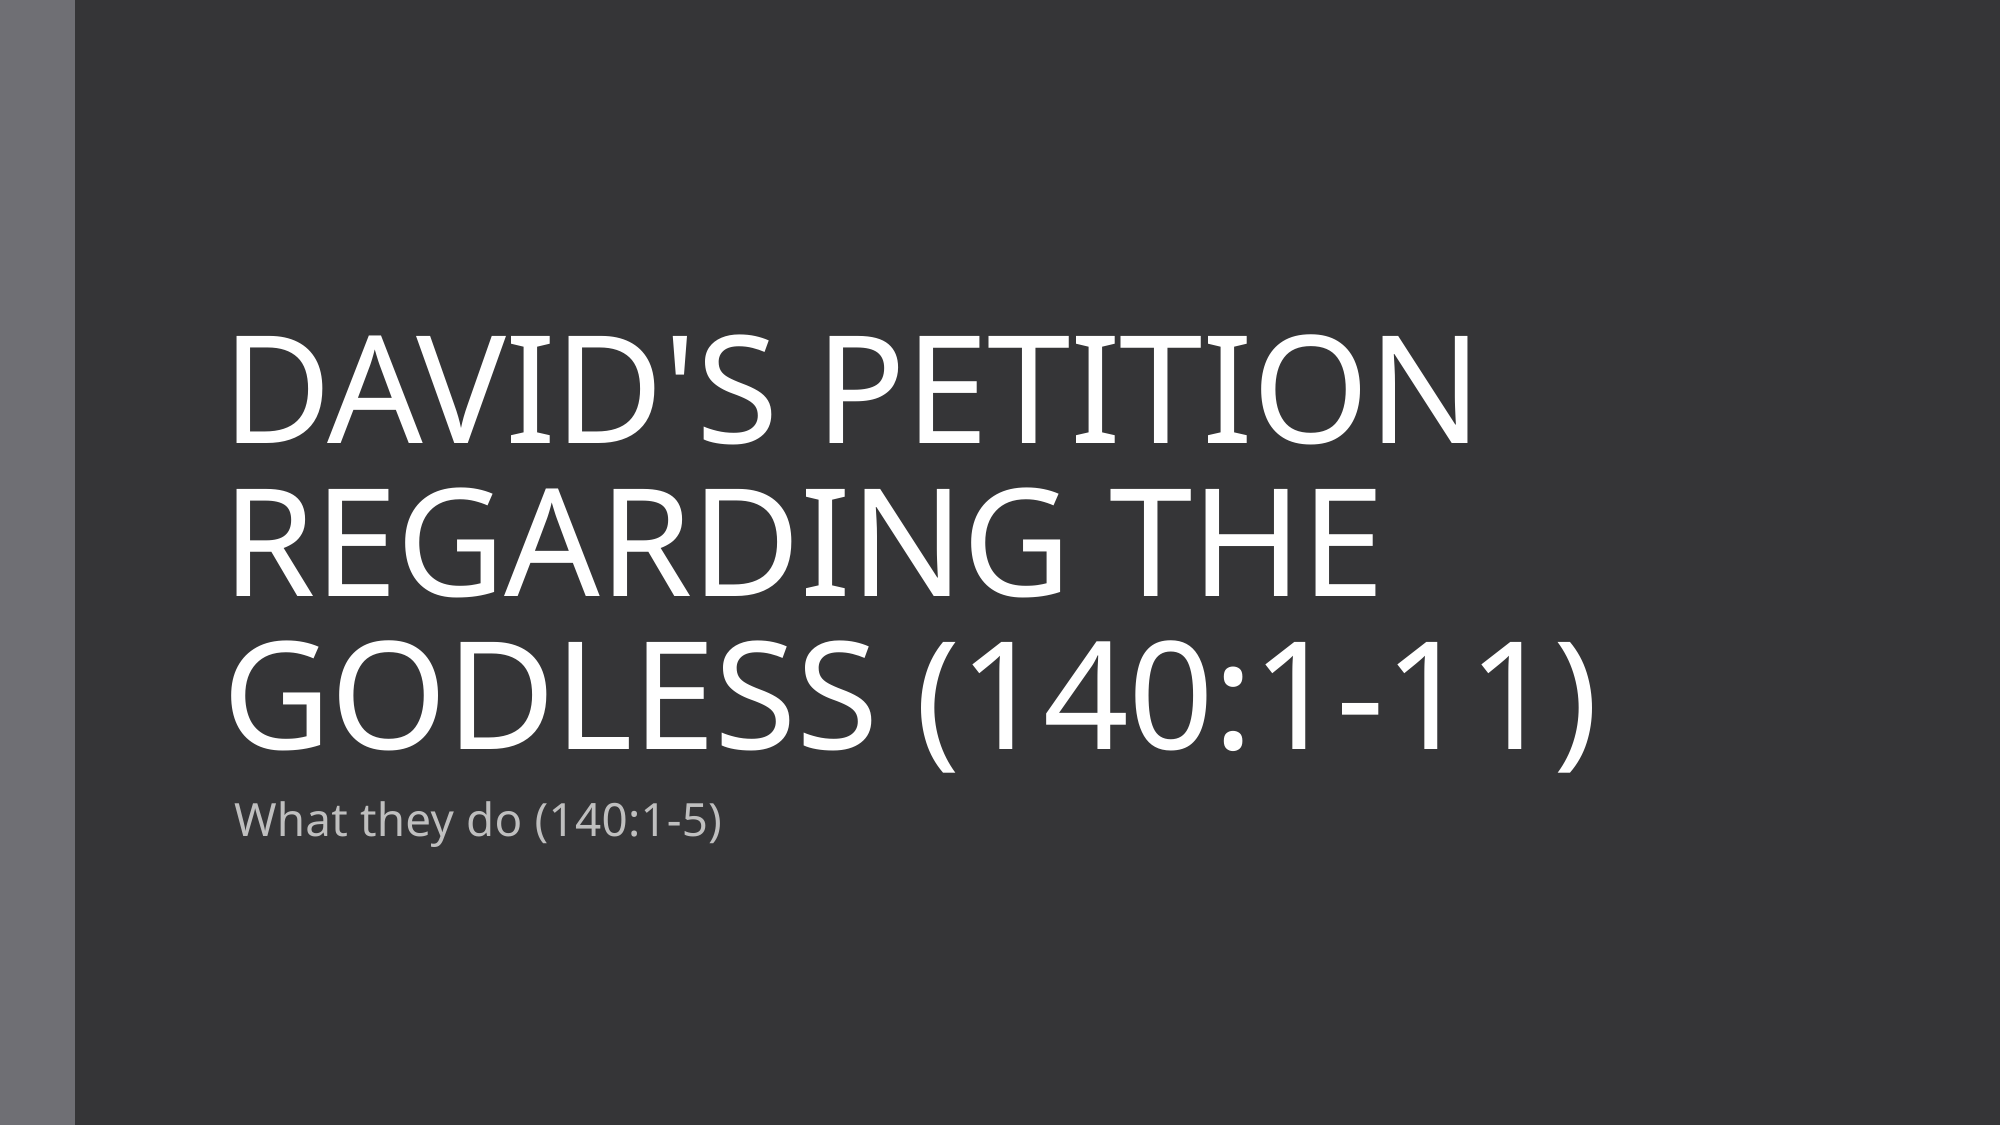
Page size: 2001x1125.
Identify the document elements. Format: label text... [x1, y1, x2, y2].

title DAVID'S PETITION REGARDING THE GODLESS (140:1-11) [206, 124, 1752, 787]
subtitle What they do (140:1-5) [206, 787, 1752, 1066]
